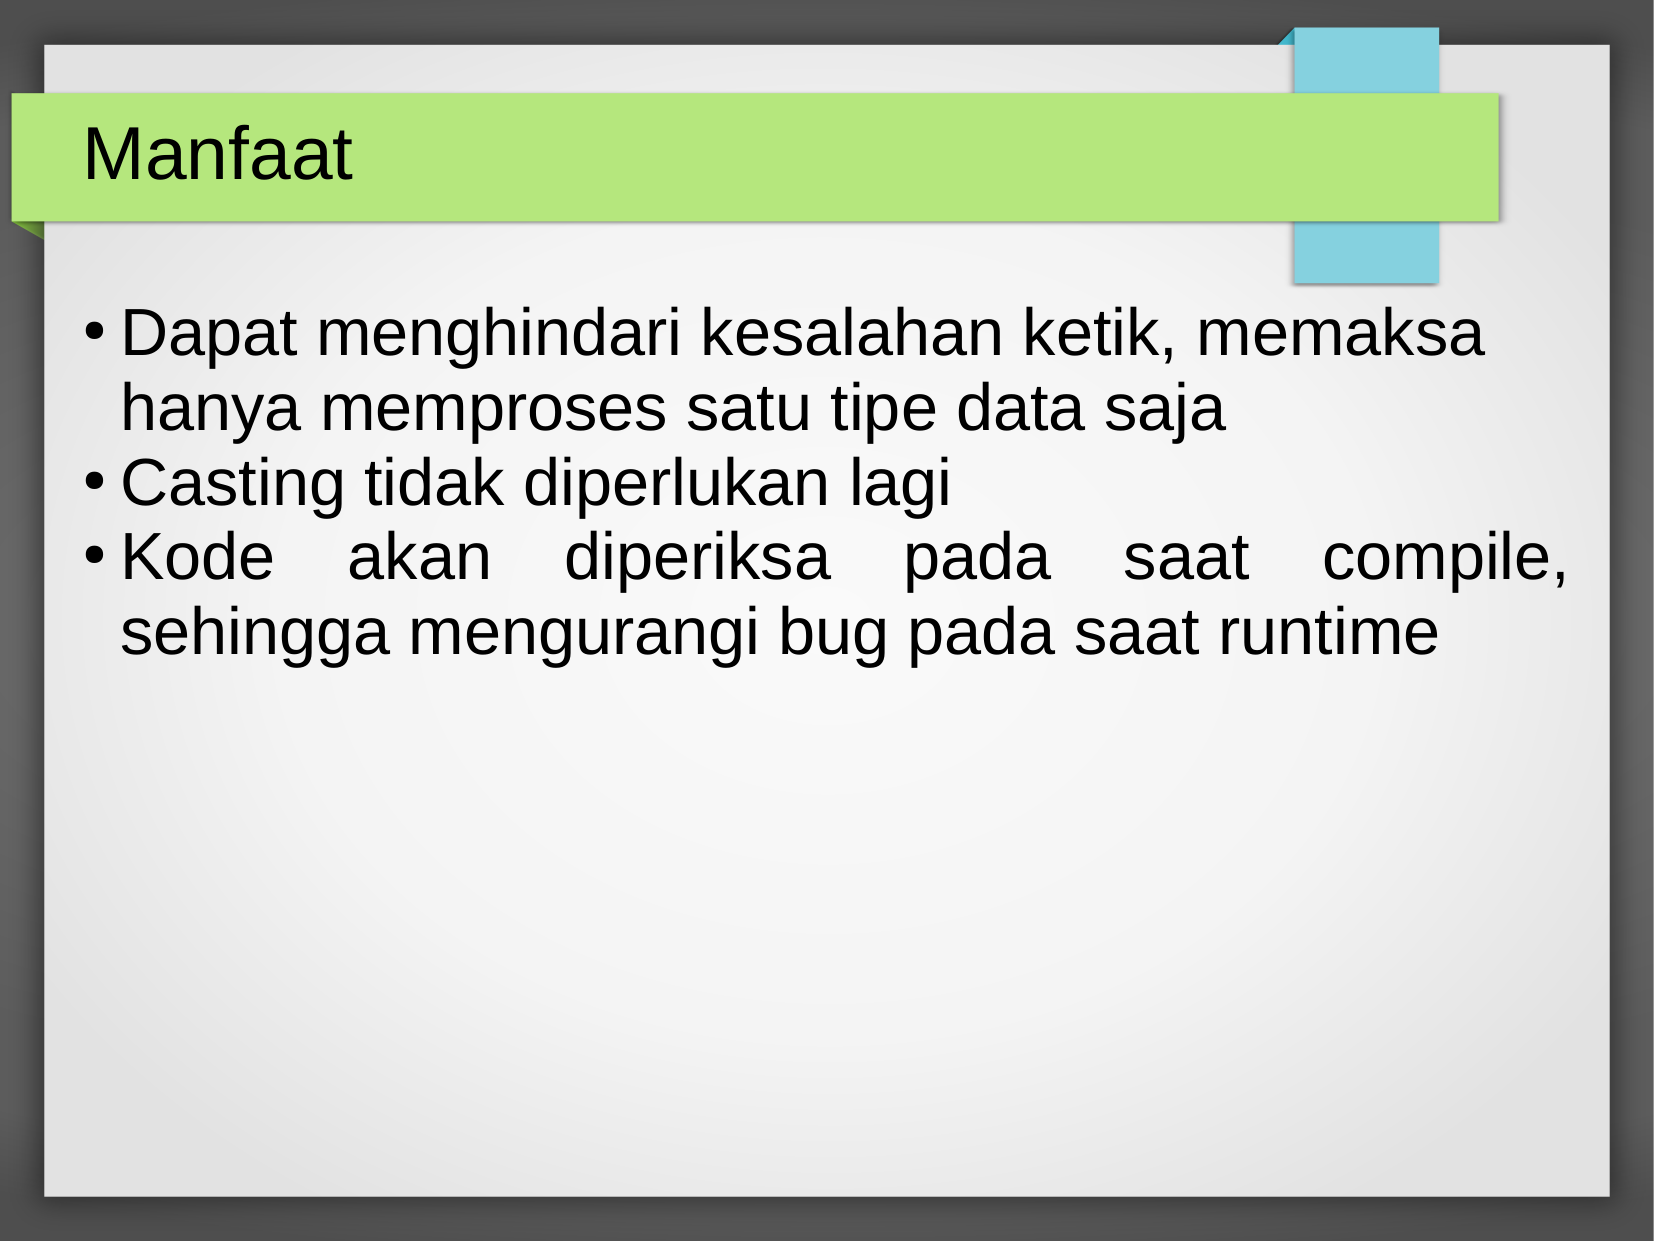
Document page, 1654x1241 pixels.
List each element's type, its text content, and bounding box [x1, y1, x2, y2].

subtitle Dapat menghindari kesalahan ketik, memaksa hanya memproses satu tipe data saja Casting tidak diperlukan lagi Kode akan diperiksa pada saat compile, sehingga mengurangi bug pada saat runtime [82, 295, 1571, 1015]
title Manfaat [82, 94, 1264, 213]
picture [0, 0, 1654, 1241]
